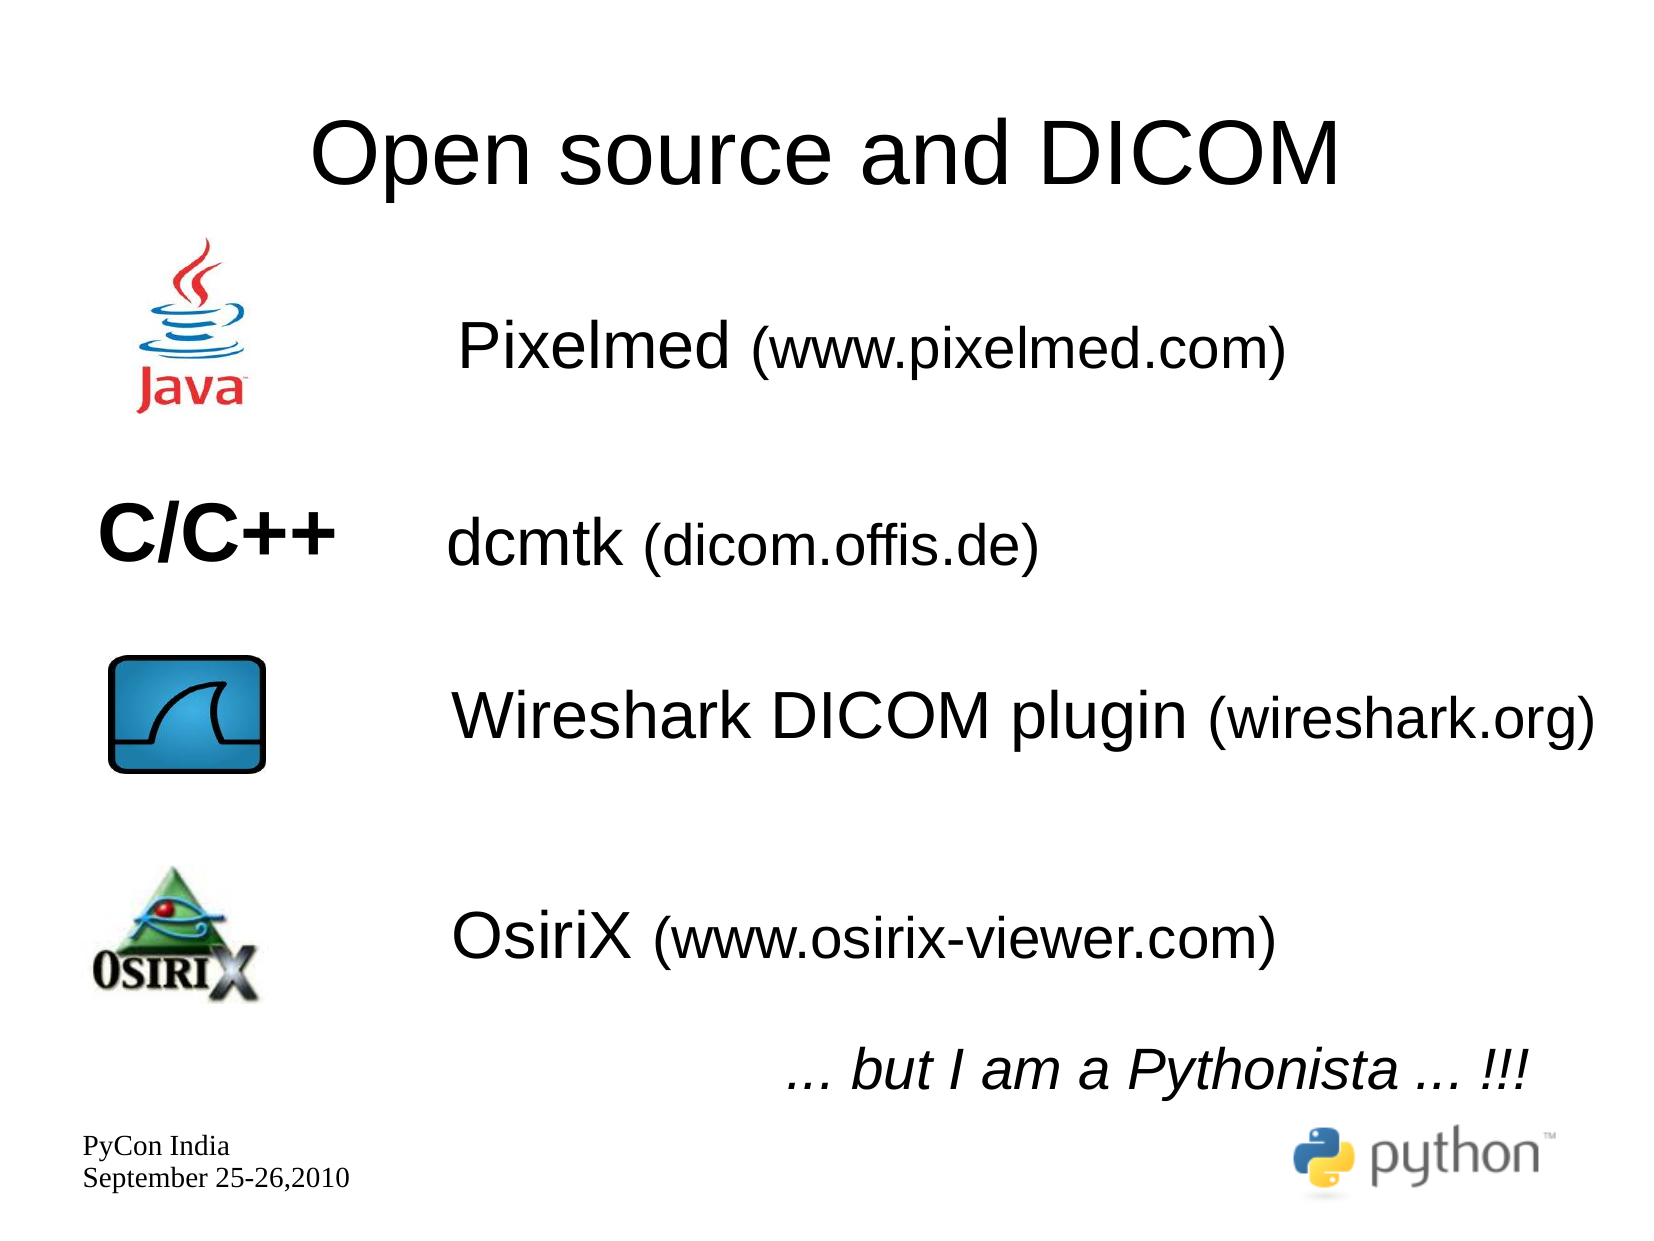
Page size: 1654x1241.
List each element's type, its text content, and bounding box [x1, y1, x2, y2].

picture [108, 655, 266, 774]
title Open source and DICOM [82, 56, 1571, 250]
picture [81, 865, 269, 1004]
text_box ... but I am a Pythonista ... !!! [771, 1029, 1629, 1110]
text_box dcmtk (dicom.offis.de) [431, 497, 1057, 588]
text_box Pixelmed (www.pixelmed.com) [443, 301, 1477, 391]
text_box C/C++ [82, 478, 378, 587]
picture [1250, 1110, 1581, 1221]
picture [87, 237, 296, 414]
text_box Wireshark DICOM plugin (wireshark.org) [437, 670, 1615, 761]
text_box OsiriX (www.osirix-viewer.com) [437, 890, 1300, 981]
